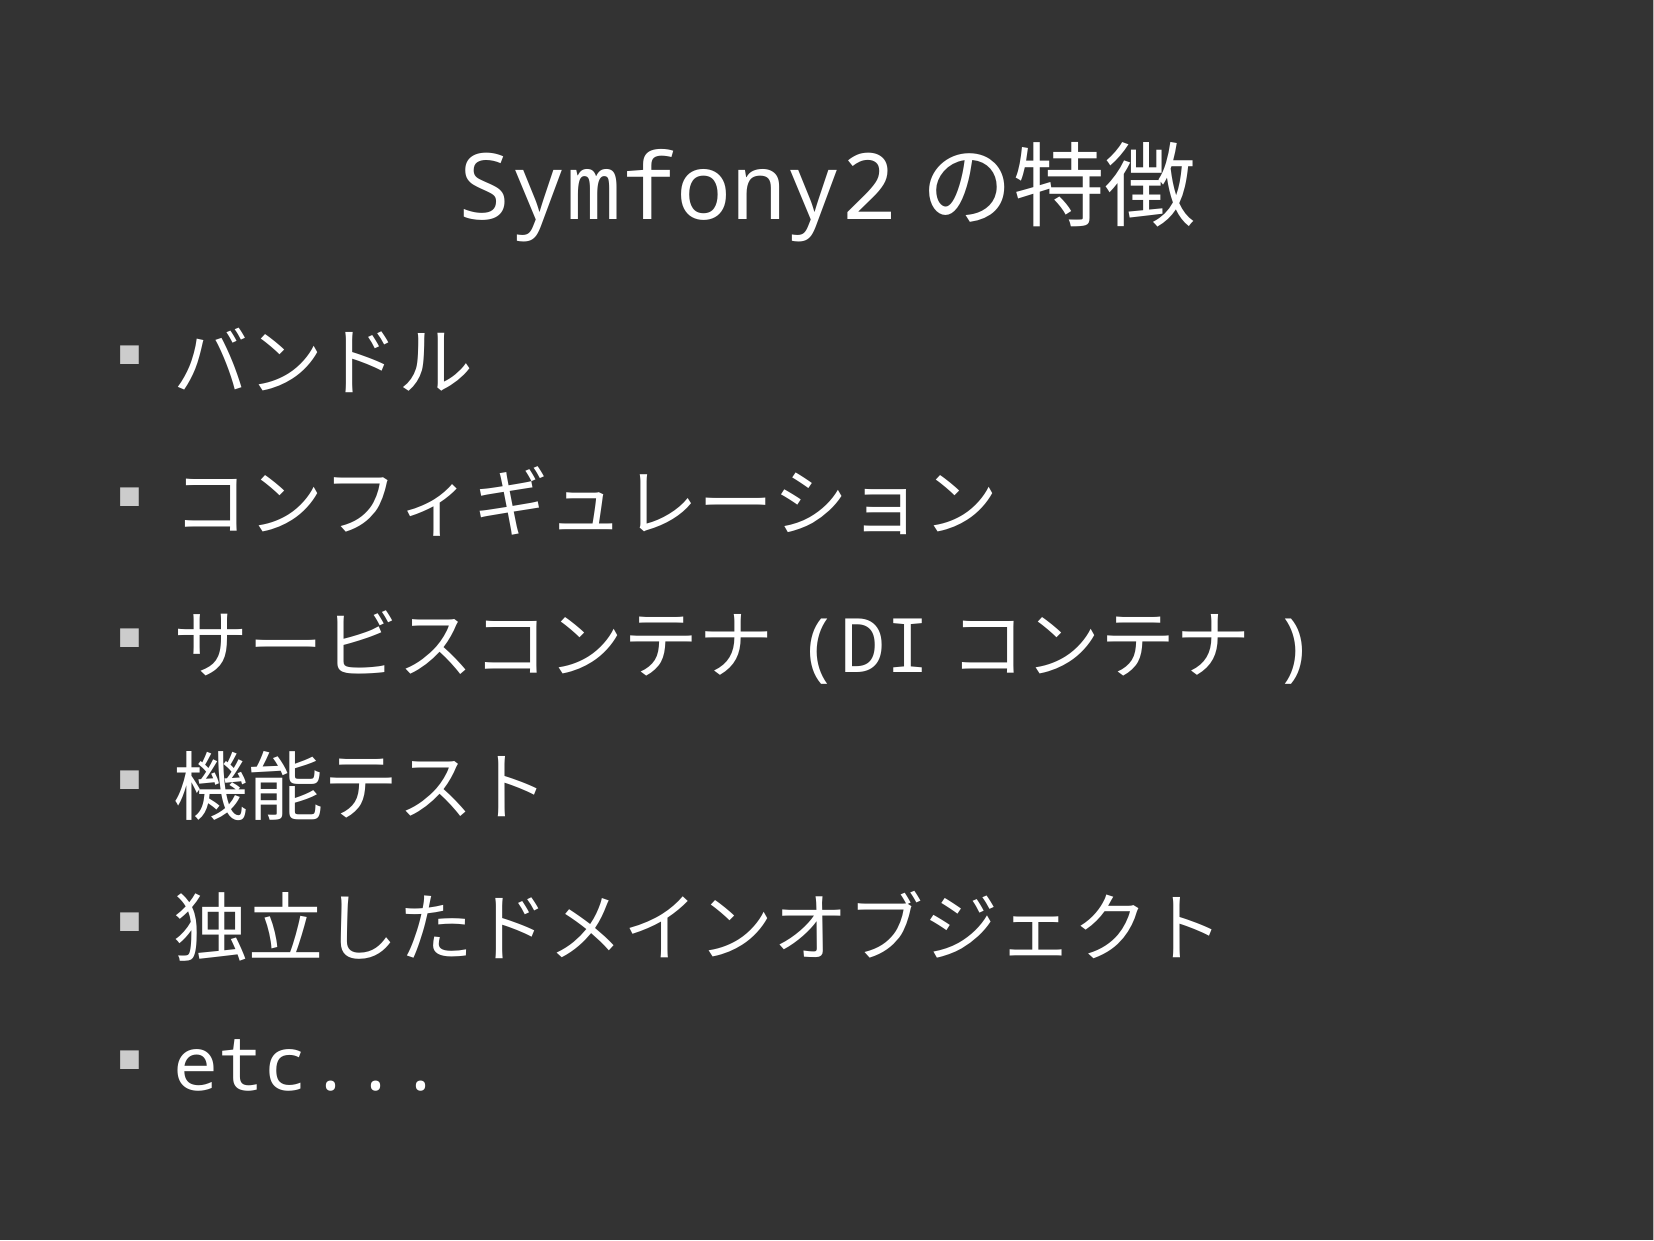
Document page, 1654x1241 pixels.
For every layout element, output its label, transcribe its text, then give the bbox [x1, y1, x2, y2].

list バンドル コンフィギュレーション サービスコンテナ(DIコンテナ) 機能テスト 独立したドメインオブジェクト etc... [82, 302, 1571, 995]
title Symfony2の特徴 [82, 113, 1571, 247]
